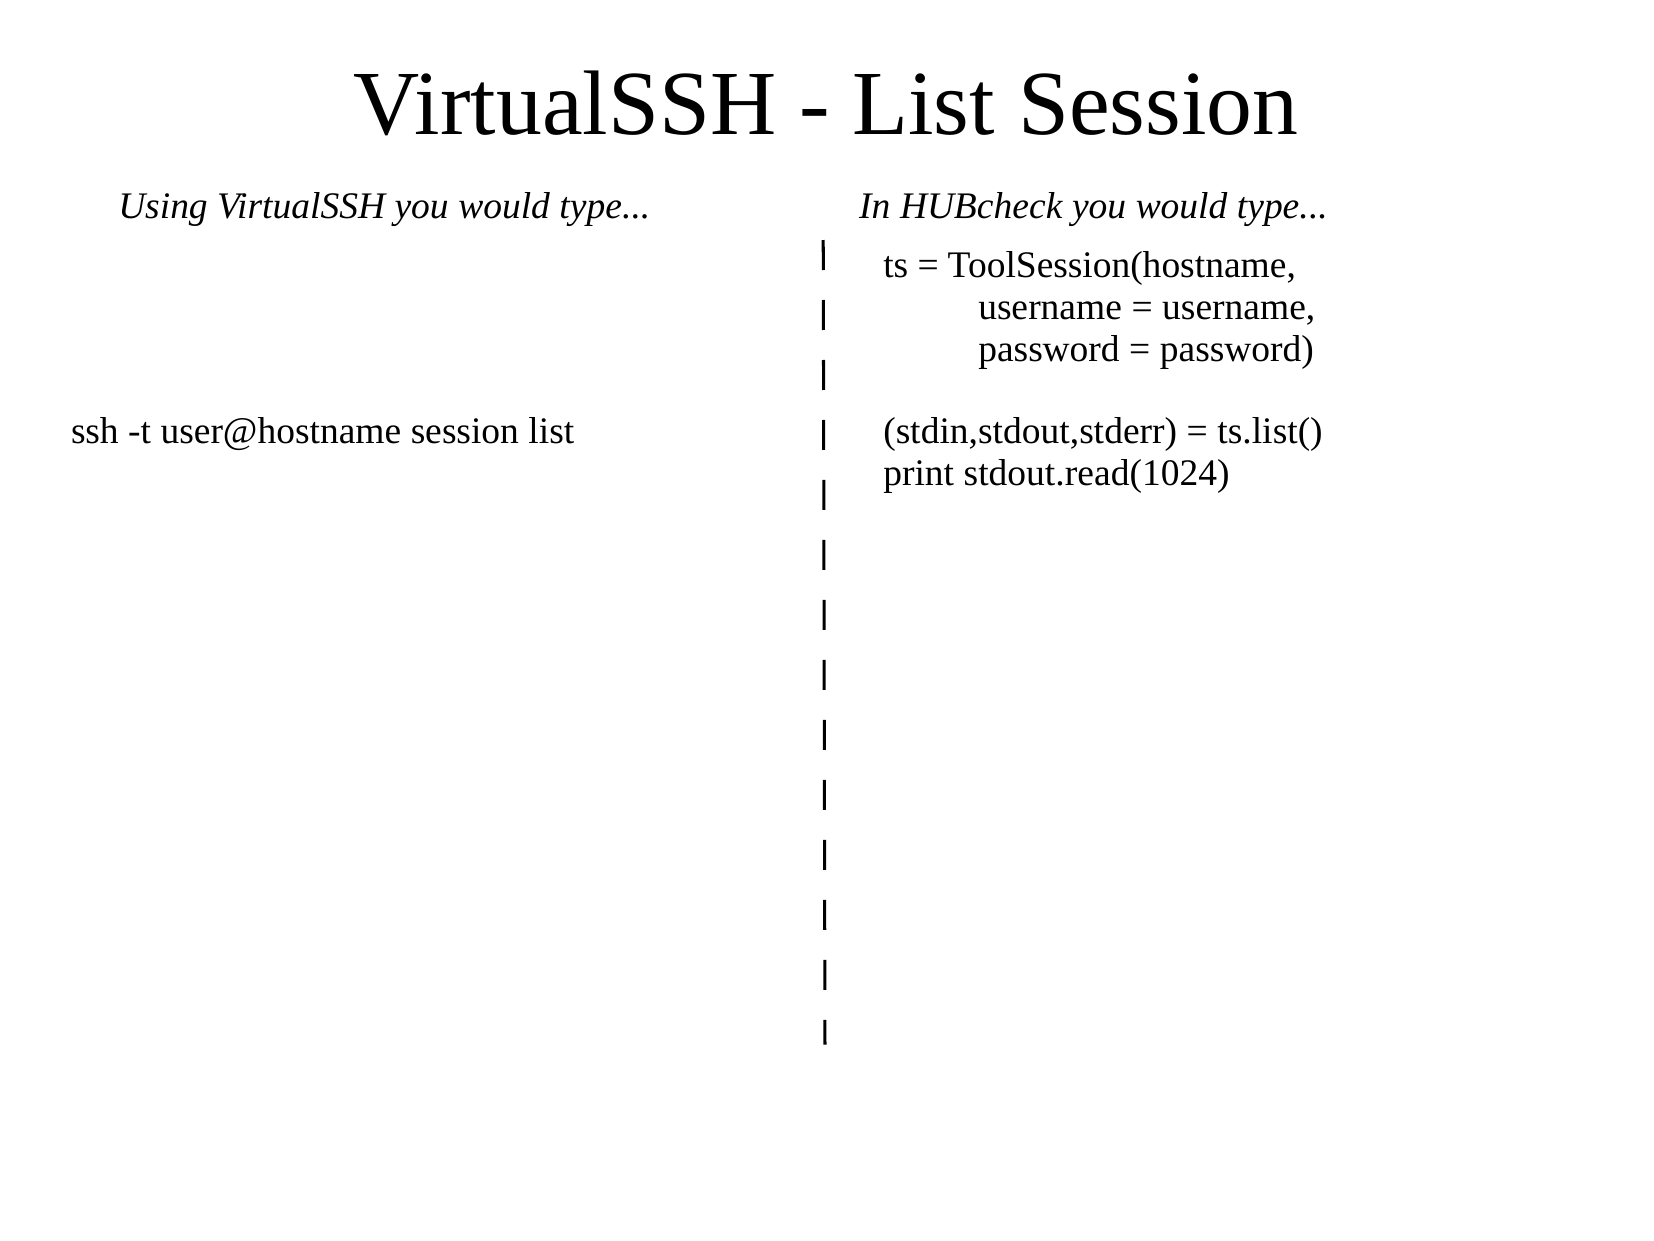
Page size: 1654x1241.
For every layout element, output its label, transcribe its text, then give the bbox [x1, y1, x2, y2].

title VirtualSSH - List Session [82, 52, 1571, 155]
text_box Using VirtualSSH you would type... In HUBcheck you would type... [103, 178, 1516, 238]
text_box ssh -t user@hostname session list [56, 236, 796, 460]
text_box [263, 401, 868, 472]
text_box ts = ToolSession(hostname, username = username, password = password) (stdin,stdout,stderr) = ts.list() print stdout.read(1024) [868, 237, 1610, 501]
